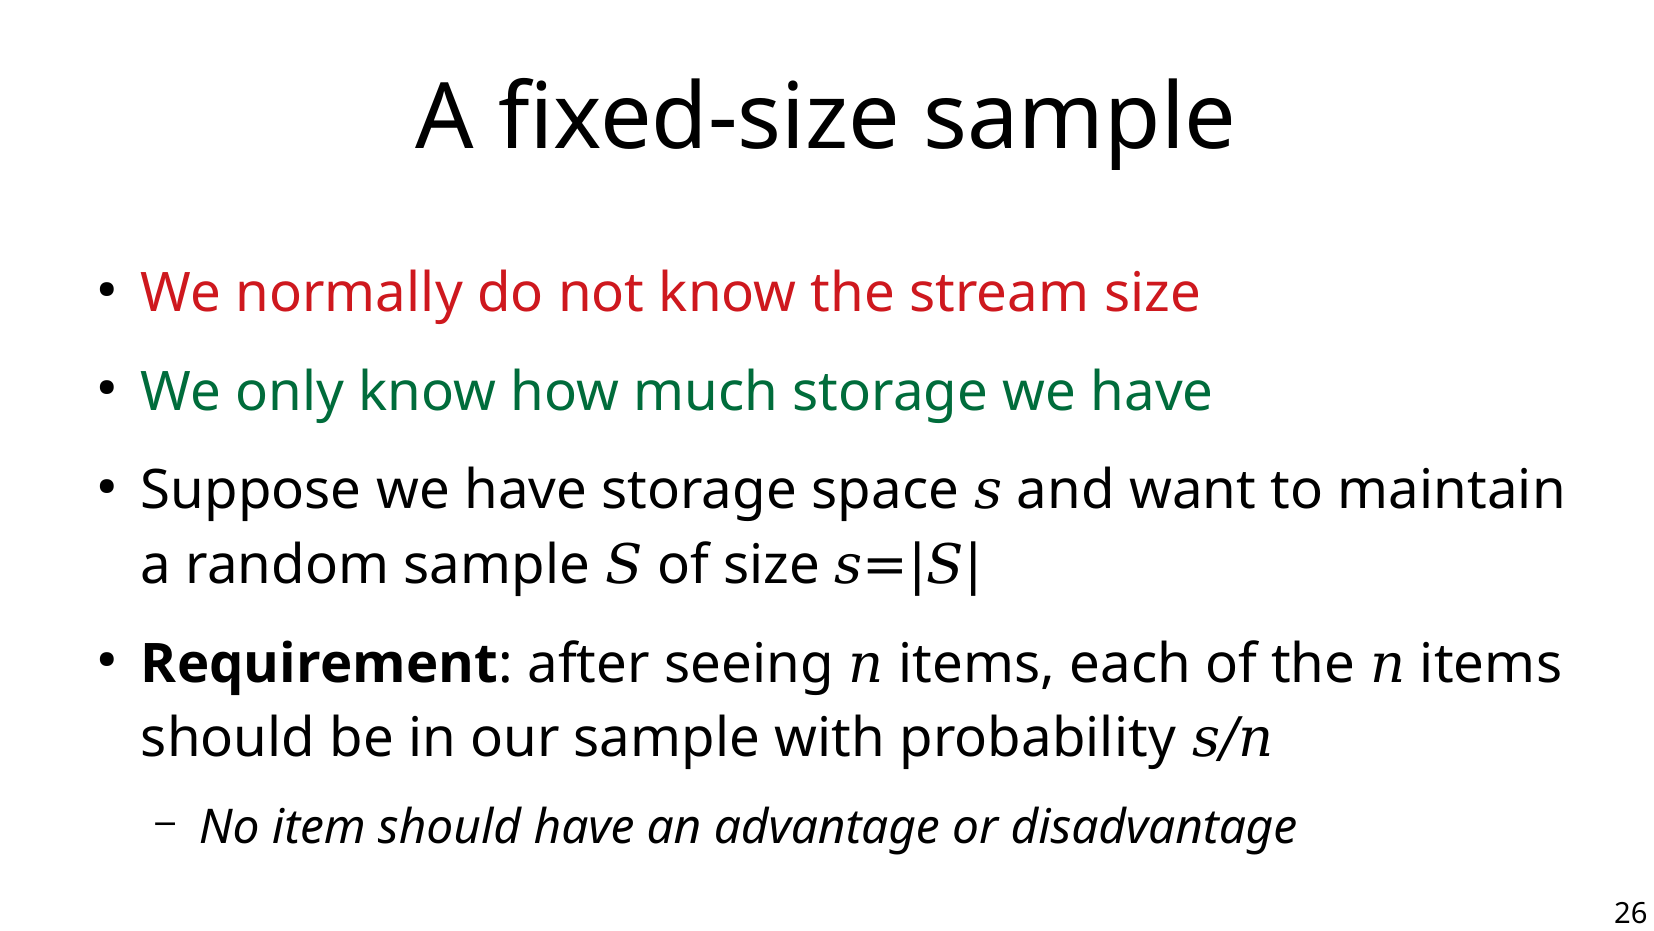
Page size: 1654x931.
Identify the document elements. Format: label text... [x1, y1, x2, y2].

list We normally do not know the stream size We only know how much storage we have Suppose we have storage space s and want to maintain a random sample S of size s=|S| Requirement: after seeing n items, each of the n items should be in our sample with probability s/n No item should have an advantage or disadvantage [82, 253, 1571, 864]
title A fixed-size sample [82, 1, 1571, 226]
